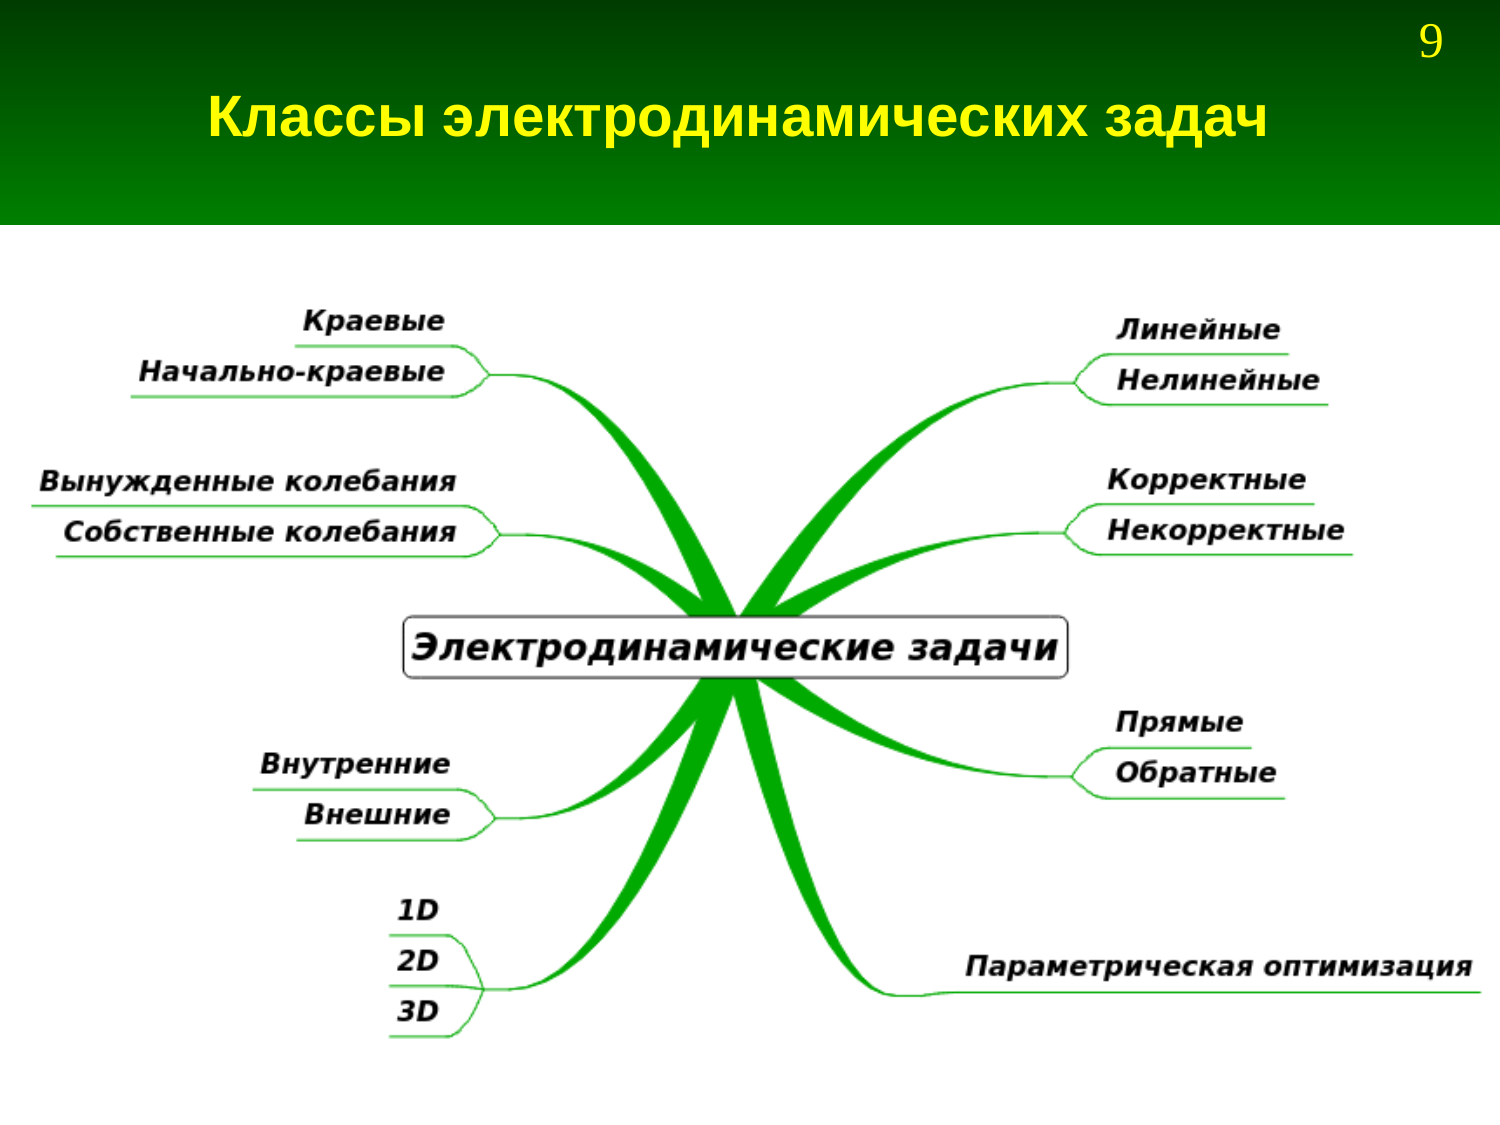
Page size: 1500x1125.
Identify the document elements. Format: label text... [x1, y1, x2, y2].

title Классы электродинамических задач [88, 18, 1389, 207]
picture [23, 289, 1489, 1046]
